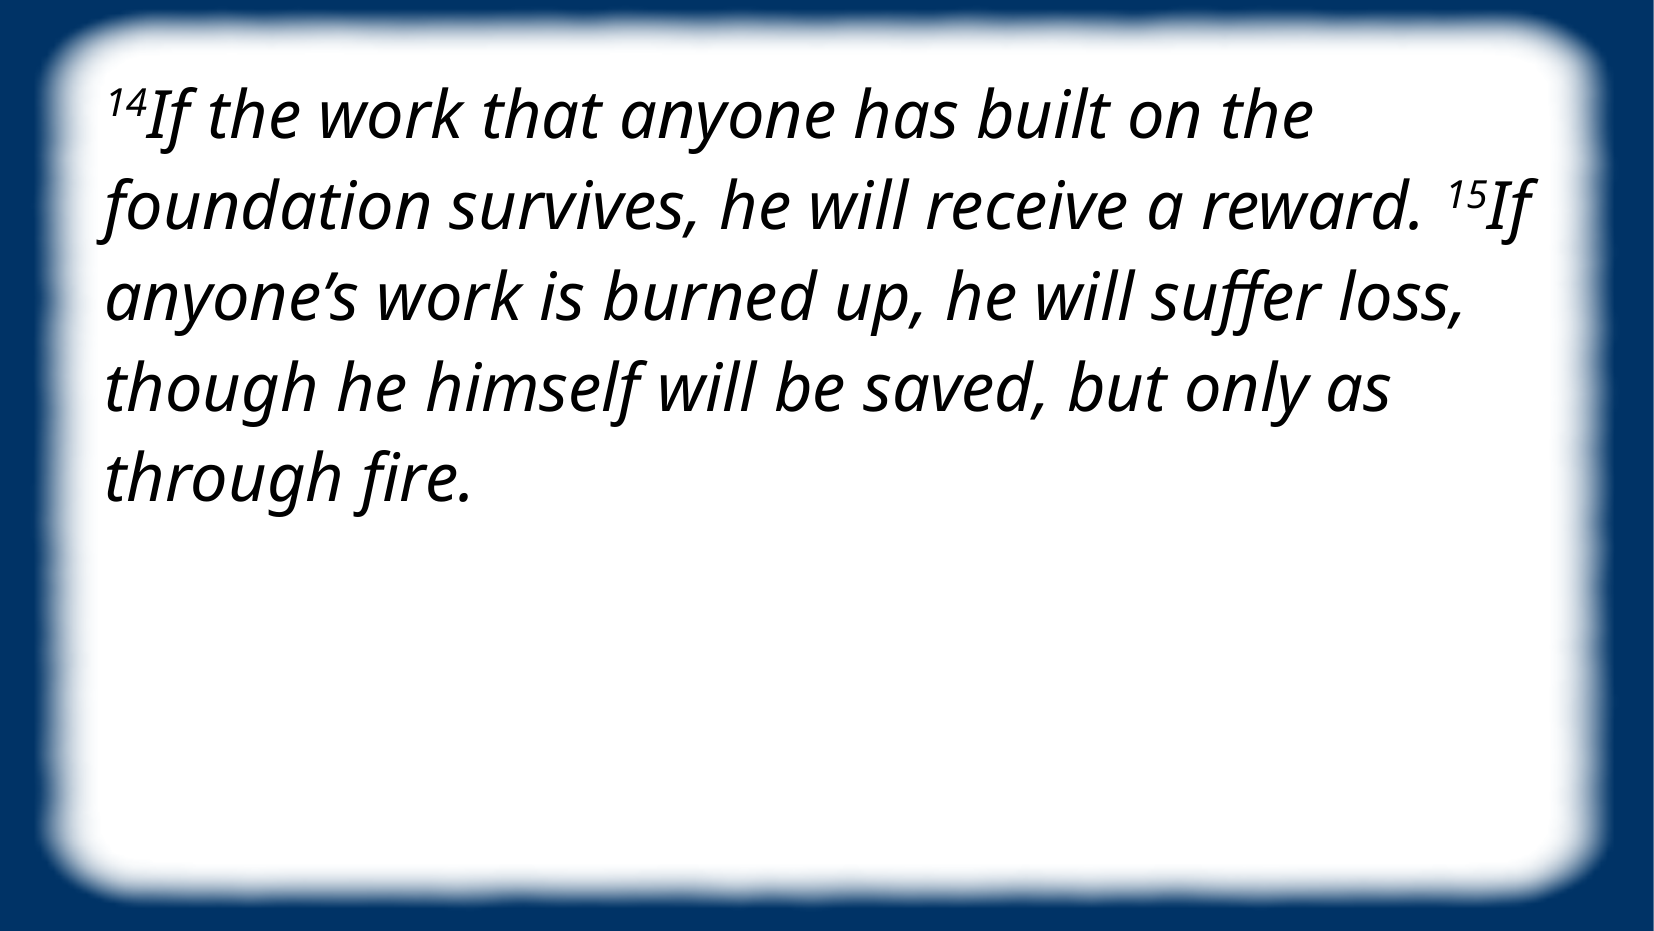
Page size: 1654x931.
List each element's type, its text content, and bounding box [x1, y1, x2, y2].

picture [0, 0, 1654, 931]
text_box 14If the work that anyone has built on the foundation survives, he will receive a reward. 15If anyone’s work is burned up, he will suffer loss, though he himself will be saved, but only as through fire. [90, 60, 1561, 519]
